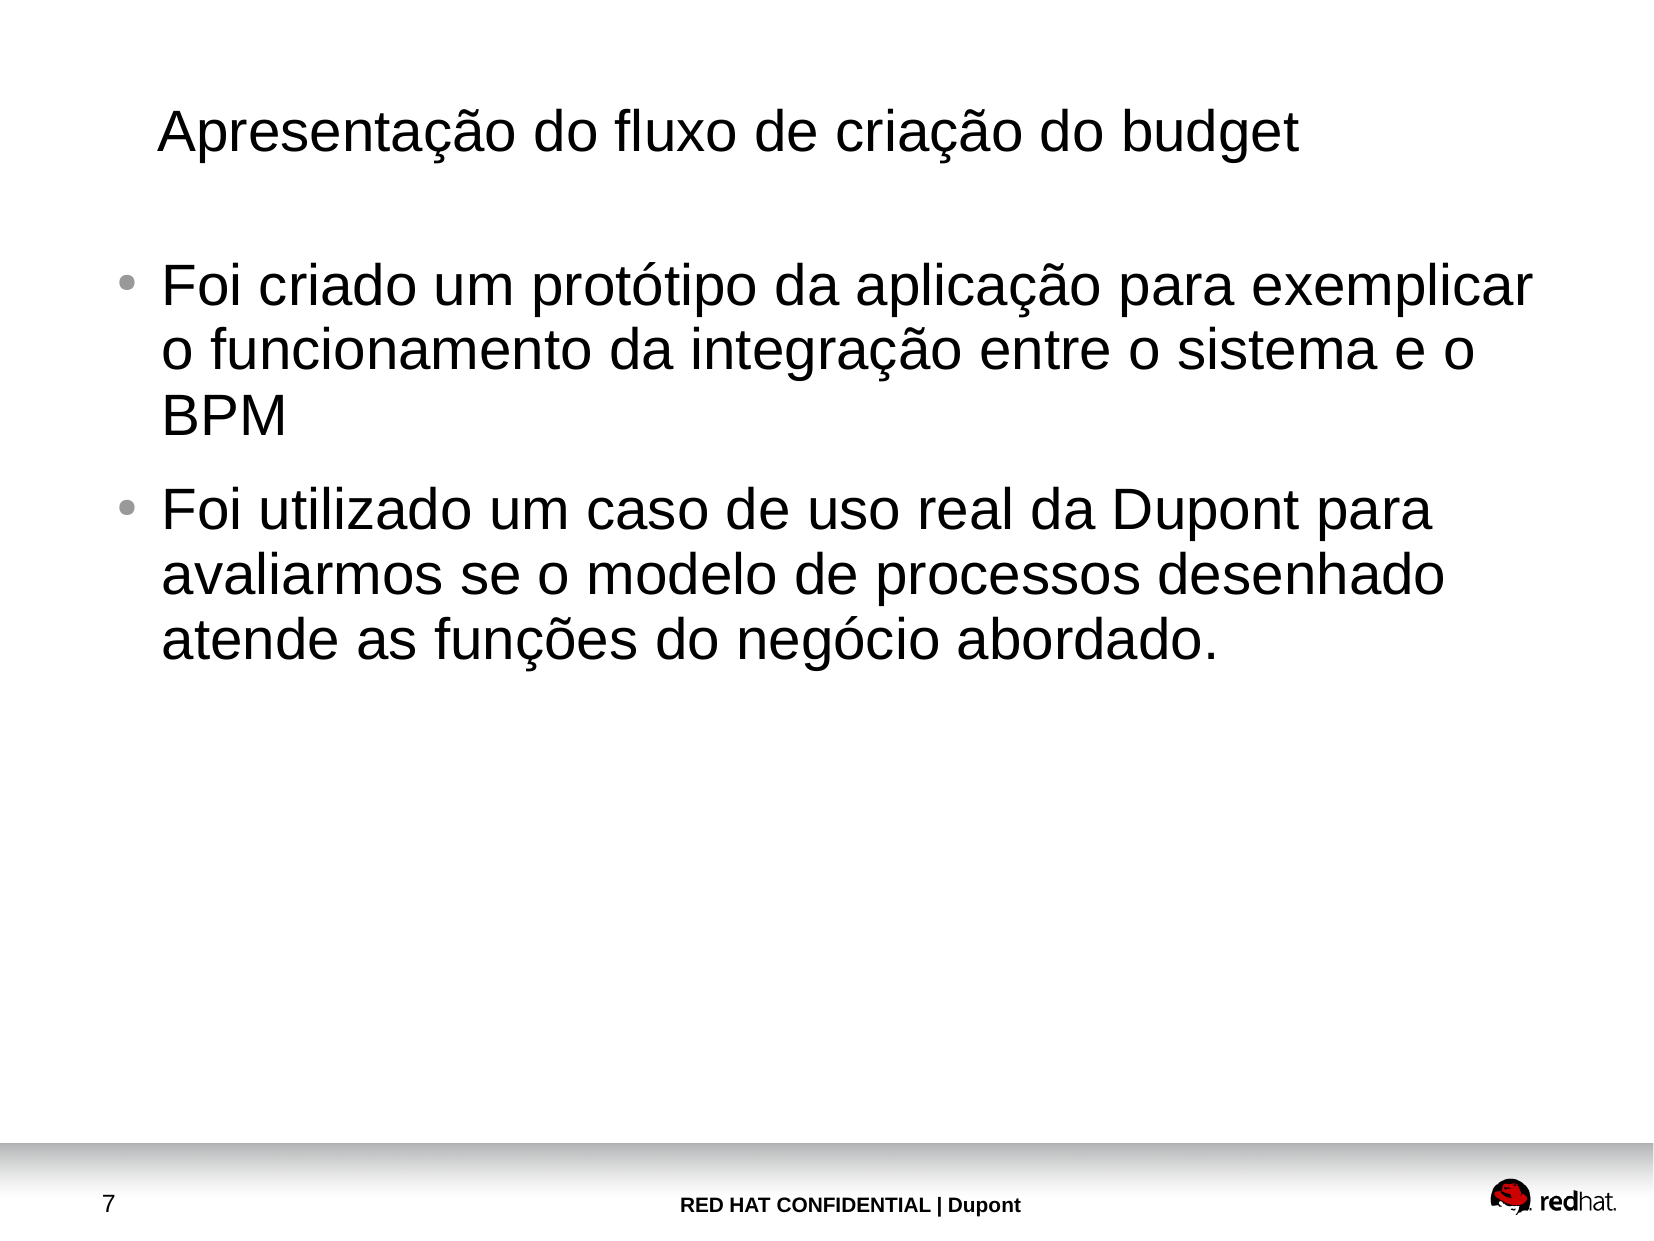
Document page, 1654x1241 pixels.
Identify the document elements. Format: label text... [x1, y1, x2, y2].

text_box Foi criado um protótipo da aplicação para exemplicar o funcionamento da integração entre o sistema e o BPM Foi utilizado um caso de uso real da Dupont para avaliarmos se o modelo de processos desenhado atende as funções do negócio abordado. [86, 244, 1576, 1039]
text_box Apresentação do fluxo de criação do budget [82, 37, 1571, 226]
picture [0, 1143, 1654, 1241]
